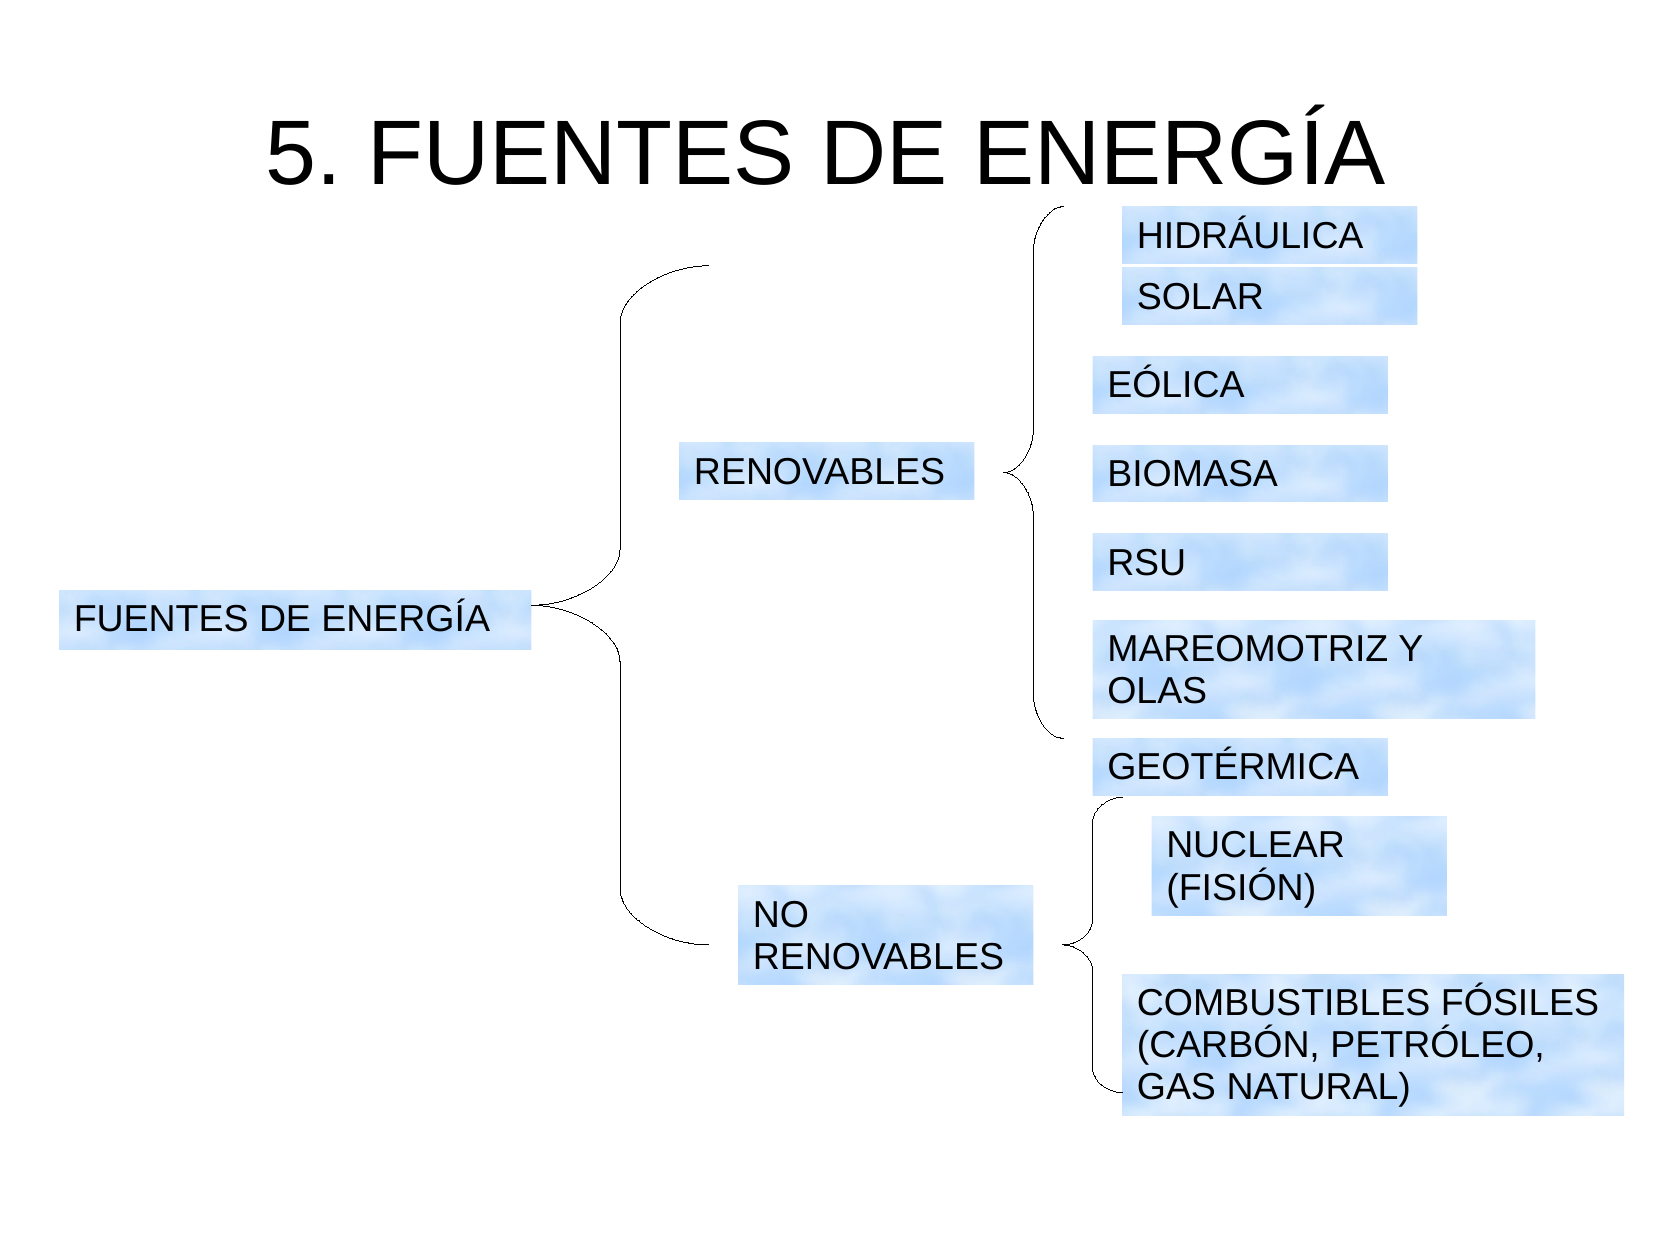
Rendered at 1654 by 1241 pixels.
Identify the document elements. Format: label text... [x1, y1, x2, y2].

title 5. FUENTES DE ENERGÍA [82, 49, 1571, 257]
text_box FUENTES DE ENERGÍA [59, 590, 532, 650]
text_box NUCLEAR (FISIÓN) [1151, 816, 1447, 916]
text_box RENOVABLES [679, 442, 975, 500]
text_box RSU [1092, 533, 1388, 591]
text_box GEOTÉRMICA [1092, 738, 1388, 796]
text_box BIOMASA [1092, 445, 1388, 502]
text_box NO RENOVABLES [738, 885, 1034, 985]
text_box COMBUSTIBLES FÓSILES (CARBÓN, PETRÓLEO, GAS NATURAL) [1122, 974, 1625, 1116]
text_box EÓLICA [1092, 356, 1388, 414]
text_box SOLAR [1122, 267, 1418, 325]
text_box HIDRÁULICA [1122, 206, 1418, 264]
text_box MAREOMOTRIZ Y OLAS [1092, 620, 1536, 719]
